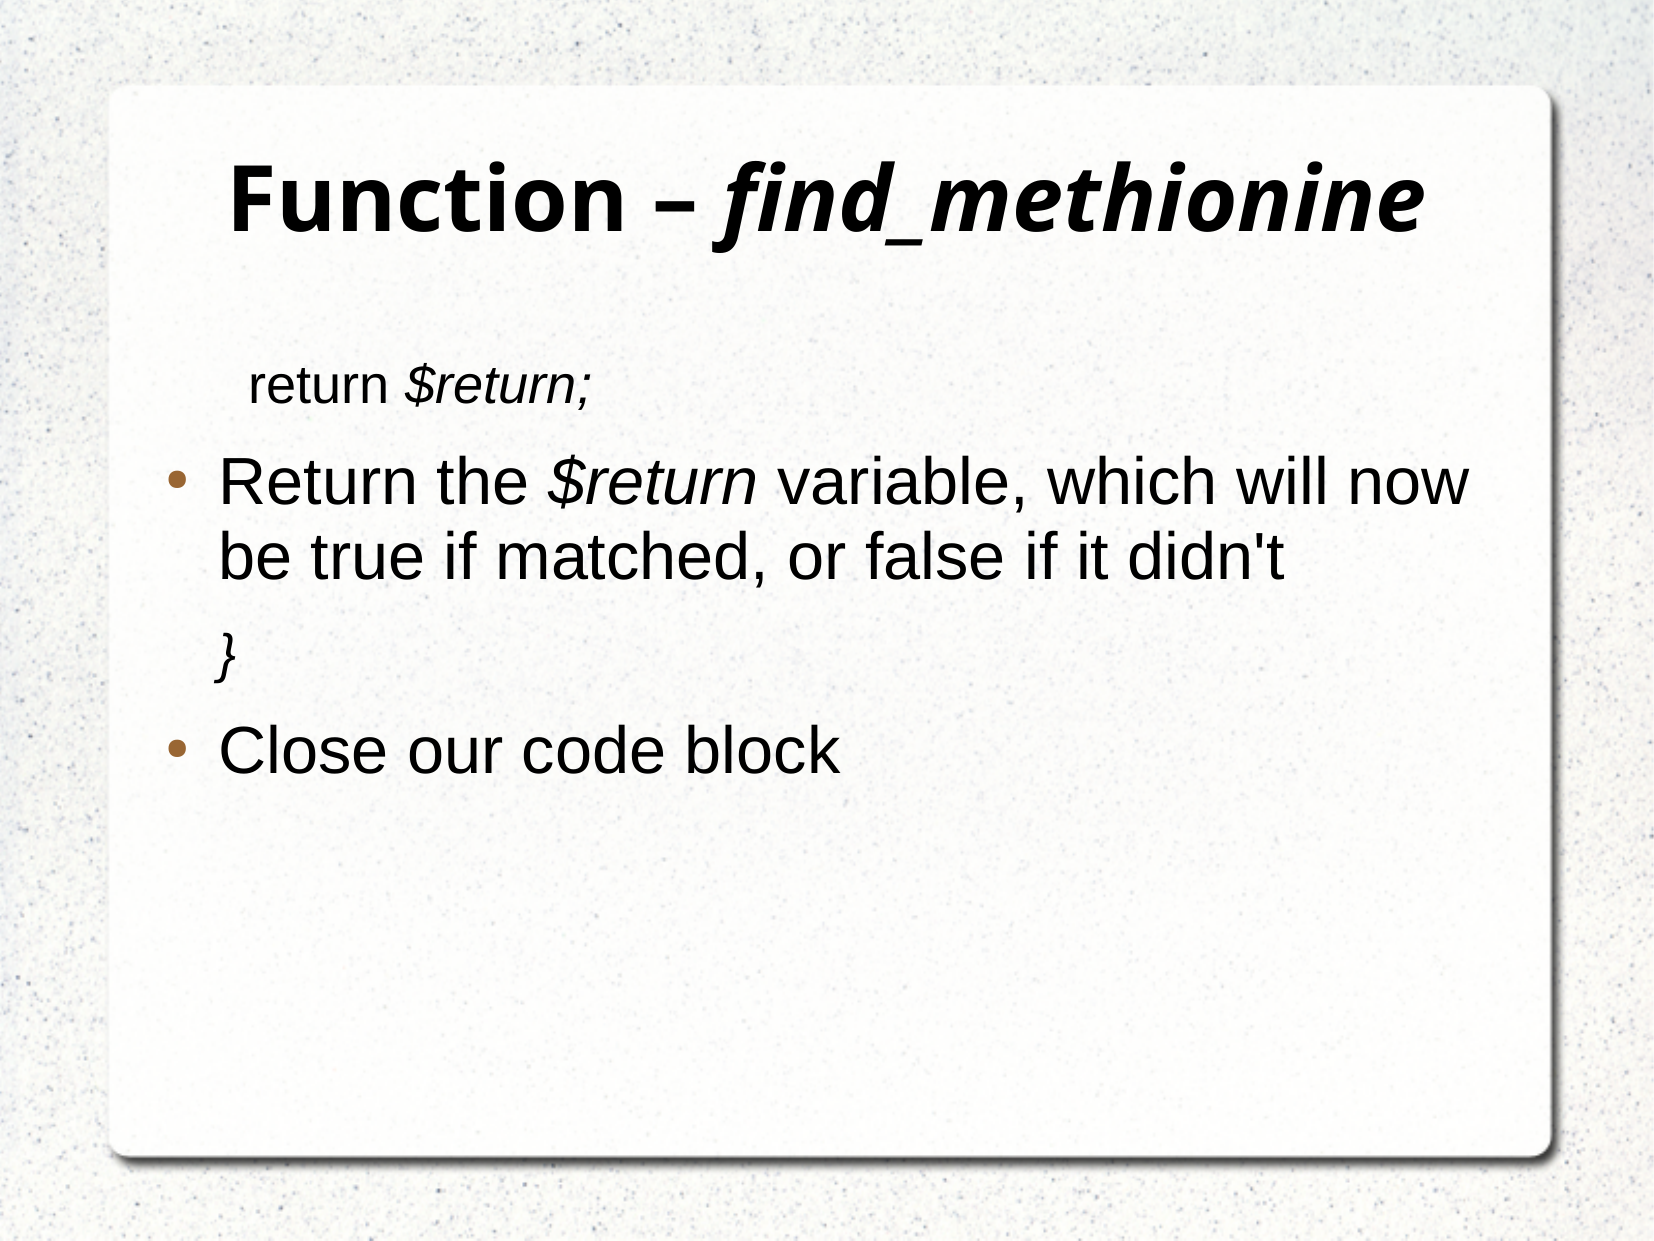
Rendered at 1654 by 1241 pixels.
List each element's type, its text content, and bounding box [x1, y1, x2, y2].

title Function – find_methionine [118, 96, 1536, 296]
picture [0, 0, 1654, 1241]
list return $return; Return the $return variable, which will now be true if matched, or false if it didn't } Close our code block [147, 354, 1506, 990]
